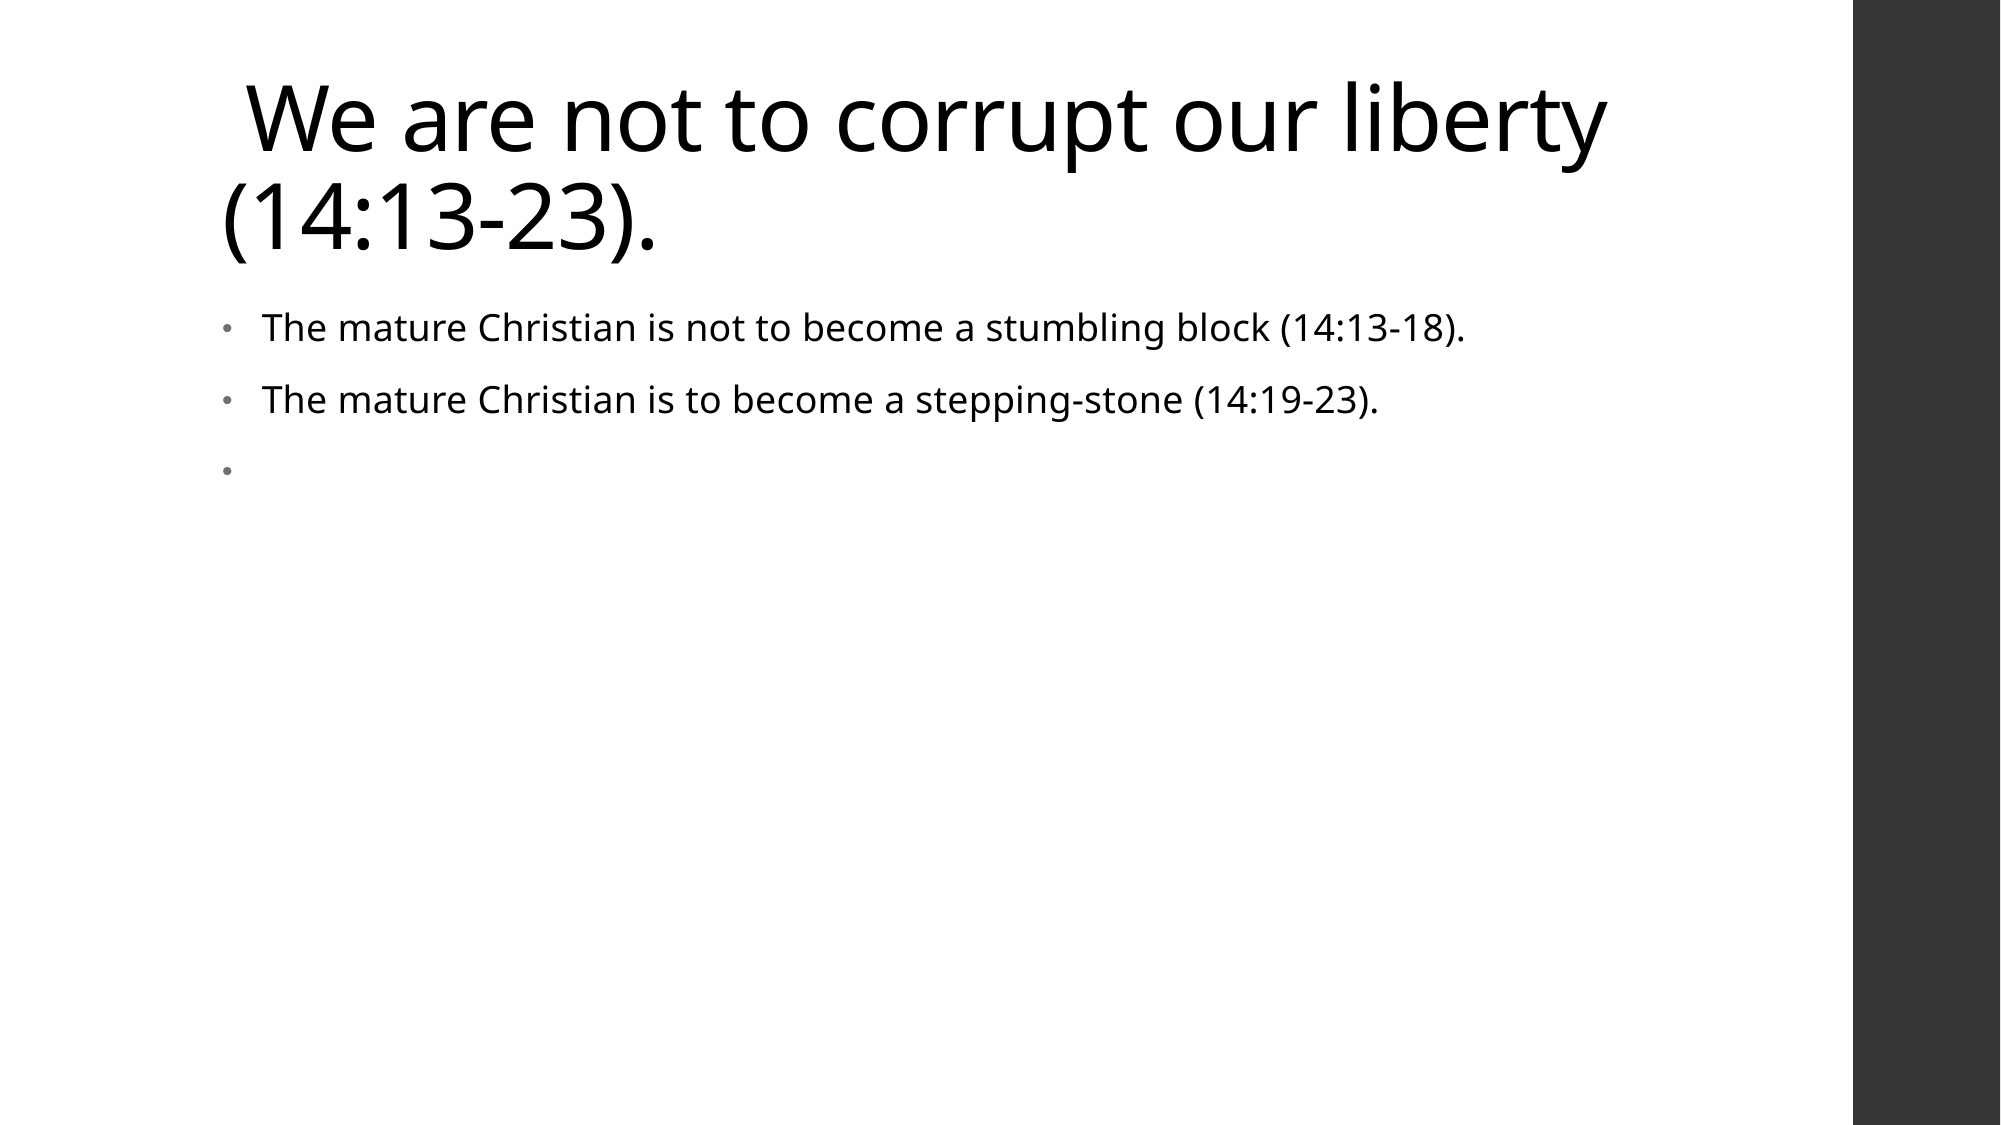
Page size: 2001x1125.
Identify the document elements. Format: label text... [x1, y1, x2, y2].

list The mature Christian is not to become a stumbling block (14:13-18). The mature Christian is to become a stepping-stone (14:19-23). [206, 299, 1617, 1014]
title We are not to corrupt our liberty (14:13-23). [206, 60, 1797, 278]
